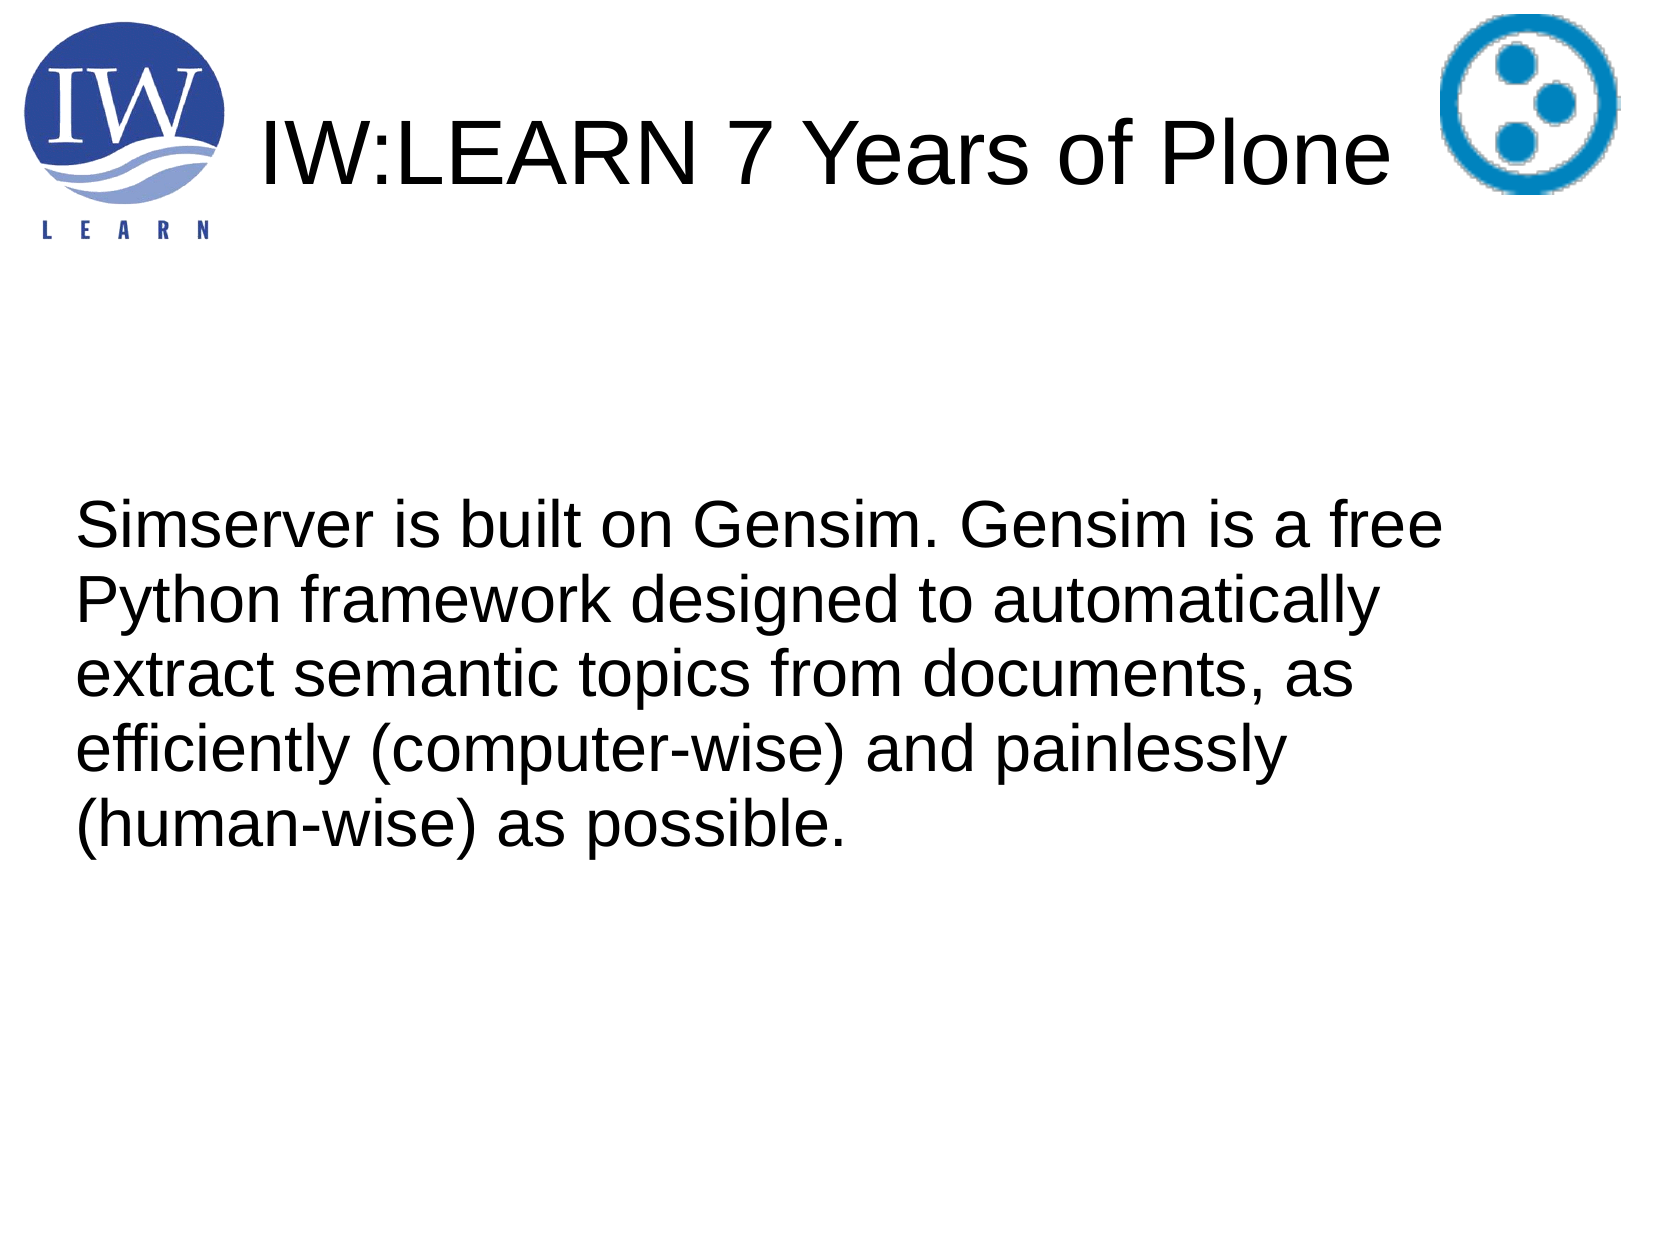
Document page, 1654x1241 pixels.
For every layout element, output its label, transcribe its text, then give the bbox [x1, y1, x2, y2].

title IW:LEARN 7 Years of Plone [241, 49, 1571, 257]
subtitle Simserver is built on Gensim. Gensim is a free Python framework designed to automatically extract semantic topics from documents, as efficiently (computer-wise) and painlessly (human-wise) as possible. [74, 388, 1531, 1109]
picture [1455, 29, 1601, 178]
picture [6, 7, 241, 257]
picture [1440, 14, 1515, 90]
picture [1440, 117, 1516, 196]
picture [1541, 14, 1621, 196]
